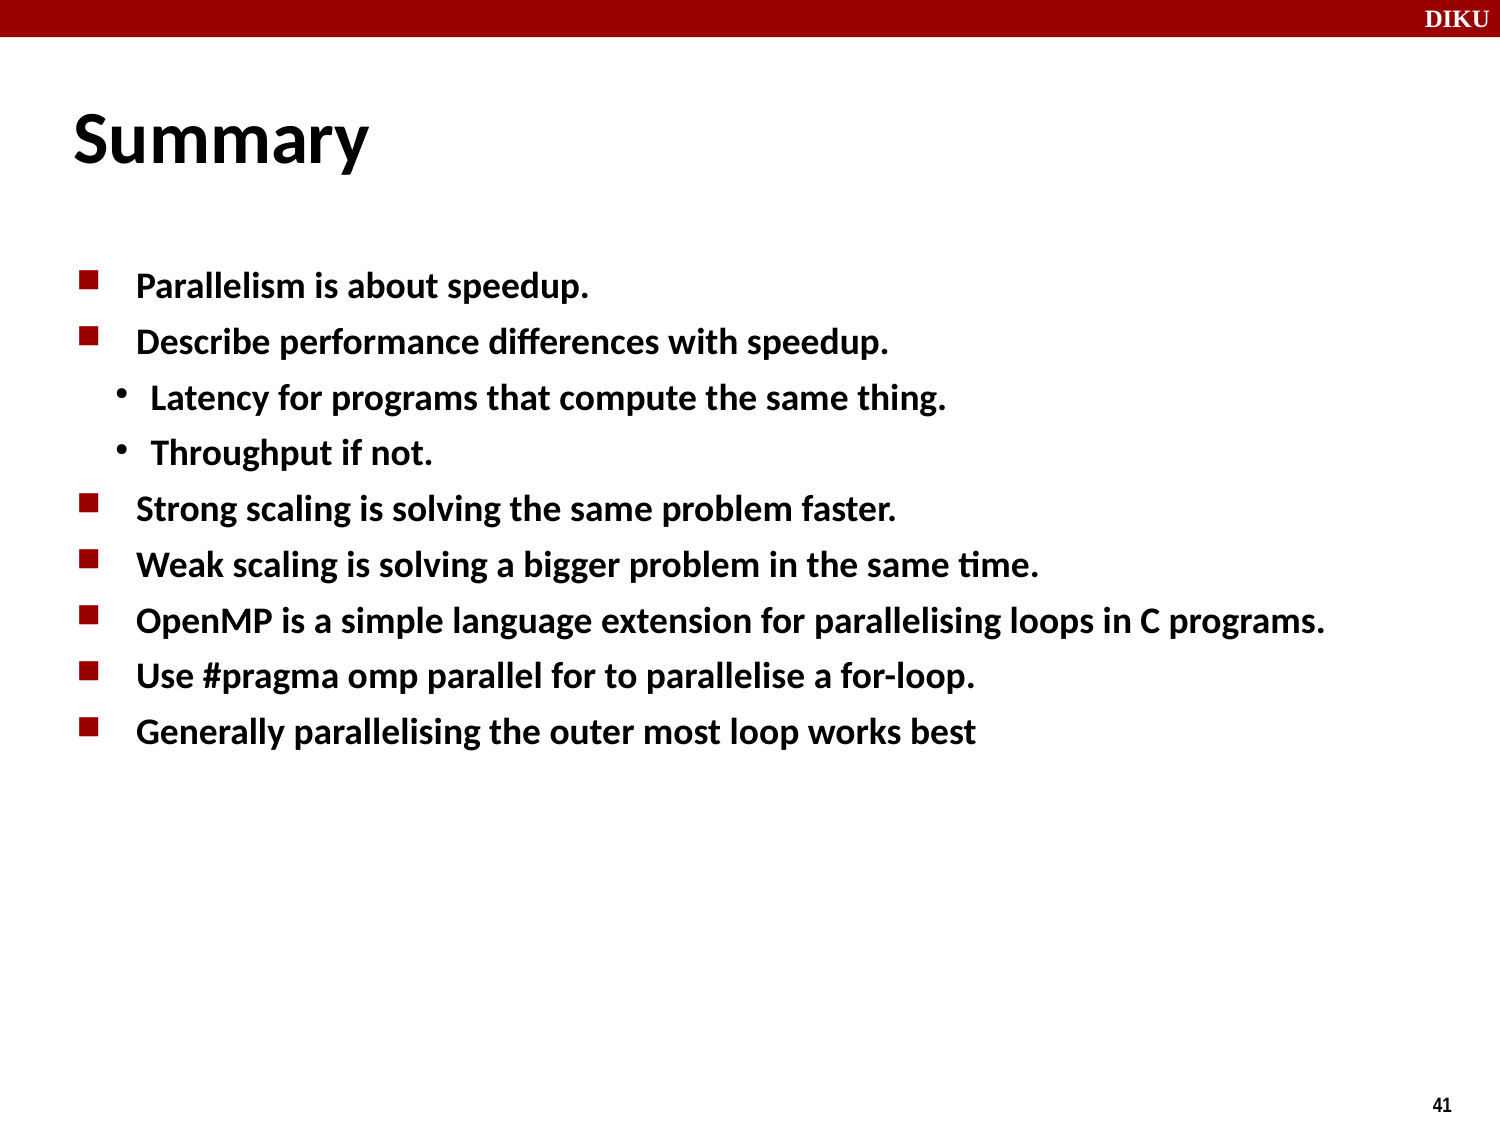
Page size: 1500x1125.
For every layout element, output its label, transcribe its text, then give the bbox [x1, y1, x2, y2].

text_box Summary [58, 71, 1304, 197]
text_box Parallelism is about speedup. Describe performance differences with speedup. Latency for programs that compute the same thing. Throughput if not. Strong scaling is solving the same problem faster. Weak scaling is solving a bigger problem in the same time. OpenMP is a simple language extension for parallelising loops in C programs. Use #pragma omp parallel for to parallelise a for-loop. Generally parallelising the outer most loop works best [65, 253, 1361, 448]
